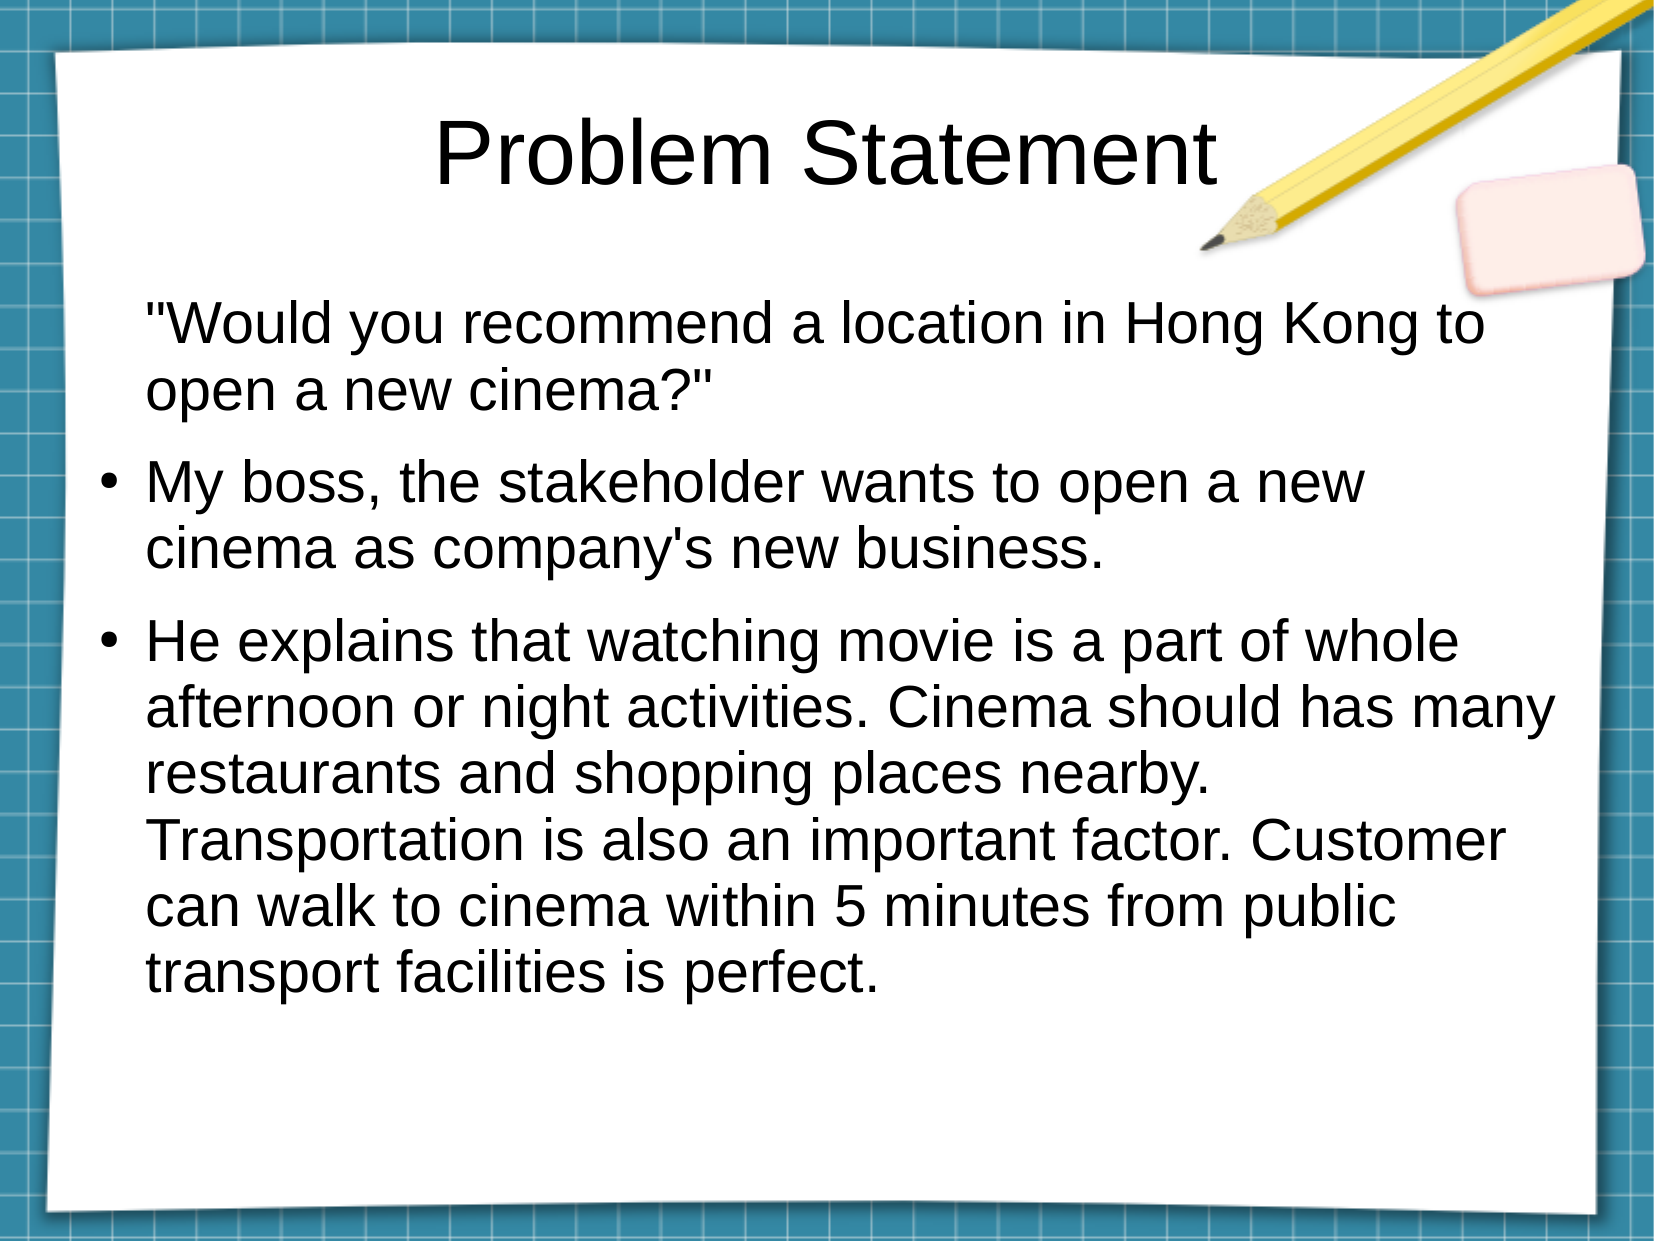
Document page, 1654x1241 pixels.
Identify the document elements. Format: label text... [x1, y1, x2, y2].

list "Would you recommend a location in Hong Kong to open a new cinema?" My boss, the stakeholder wants to open a new cinema as company's new business. He explains that watching movie is a part of whole afternoon or night activities. Cinema should has many restaurants and shopping places nearby. Transportation is also an important factor. Customer can walk to cinema within 5 minutes from public transport facilities is perfect. [82, 290, 1571, 1010]
picture [0, 0, 1654, 1241]
title Problem Statement [82, 49, 1571, 257]
